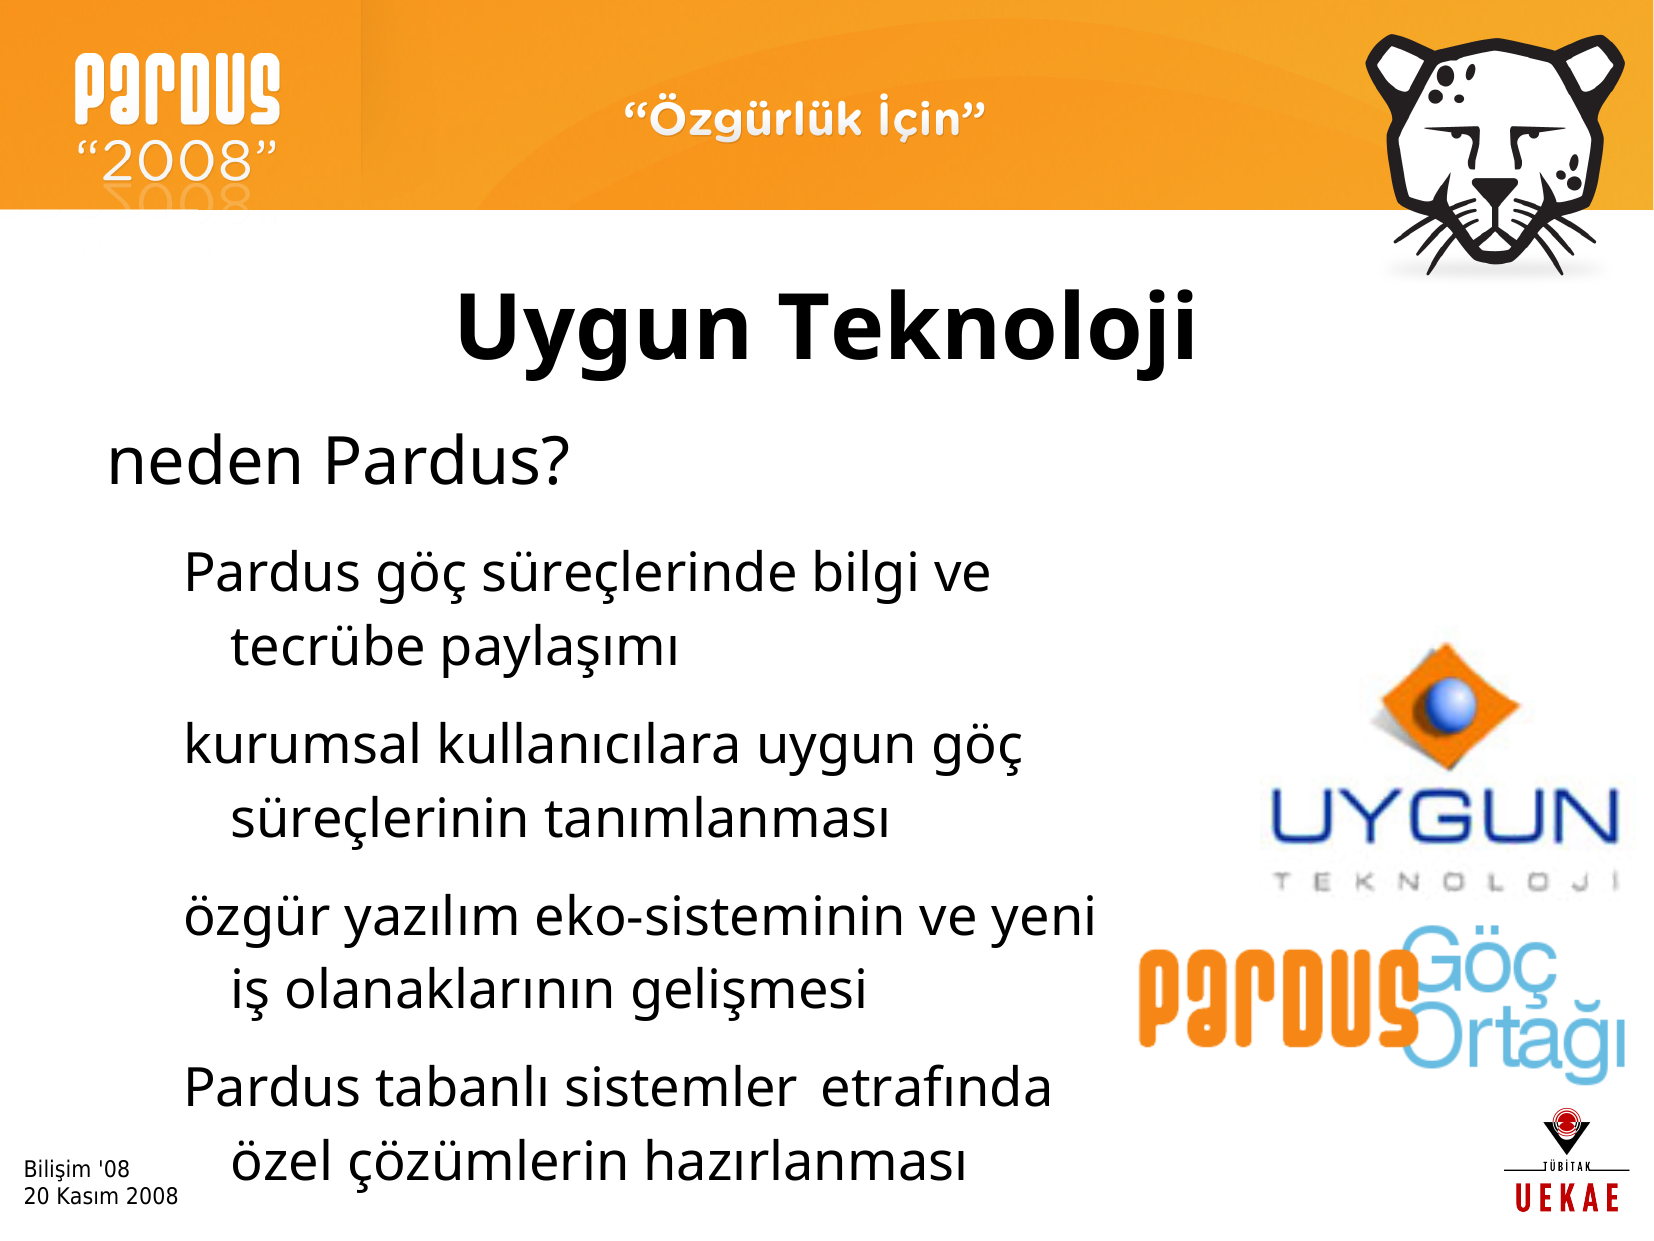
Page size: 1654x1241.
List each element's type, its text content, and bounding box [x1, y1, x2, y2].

picture [1260, 625, 1636, 905]
title Uygun Teknoloji [82, 220, 1571, 428]
picture [1121, 915, 1646, 1094]
picture [0, 0, 1654, 293]
list neden Pardus? Pardus göç süreçlerinde bilgi ve tecrübe paylaşımı kurumsal kullanıcılara uygun göç süreçlerinin tanımlanması özgür yazılım eko-sisteminin ve yeni iş olanaklarının gelişmesi Pardus tabanlı sistemler etrafında özel çözümlerin hazırlanması [88, 413, 1152, 1159]
picture [1500, 1104, 1634, 1215]
